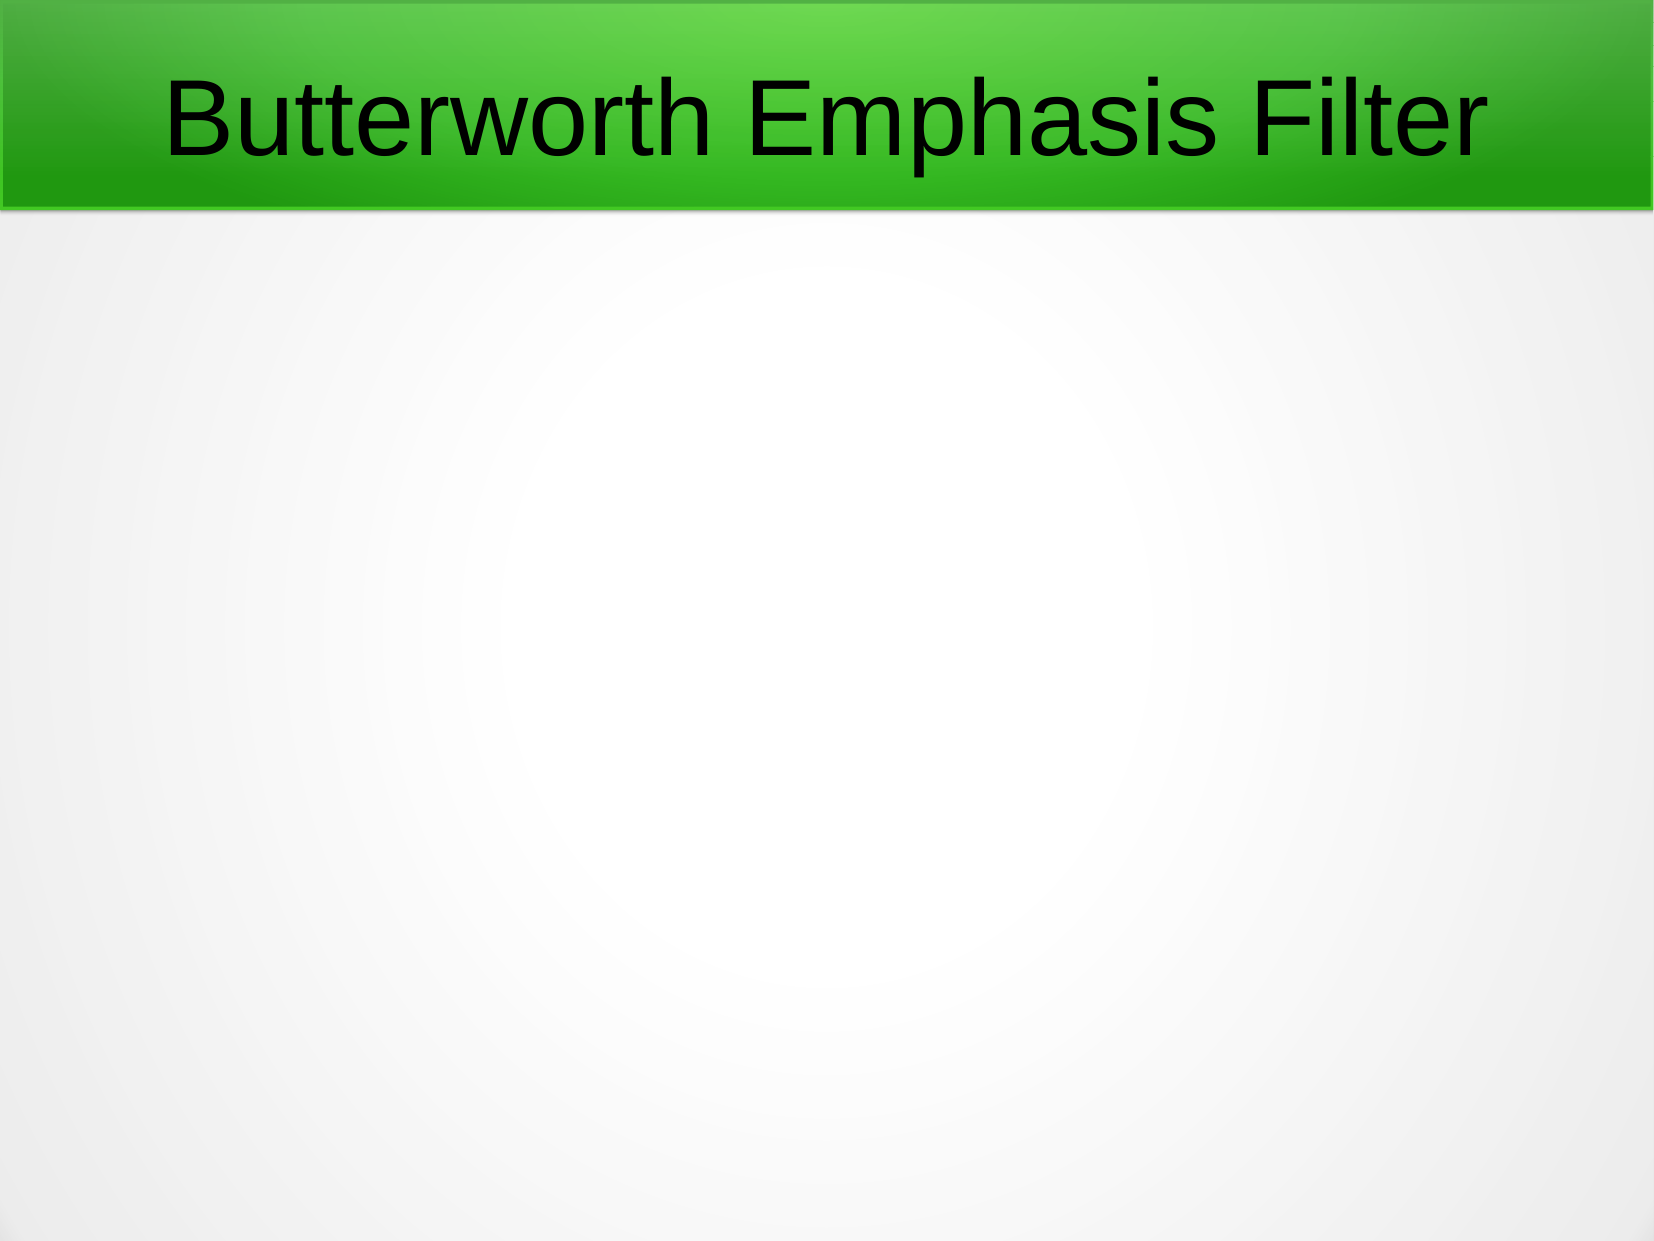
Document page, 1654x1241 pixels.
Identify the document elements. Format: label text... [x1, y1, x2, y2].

title Butterworth Emphasis Filter [82, 47, 1571, 189]
